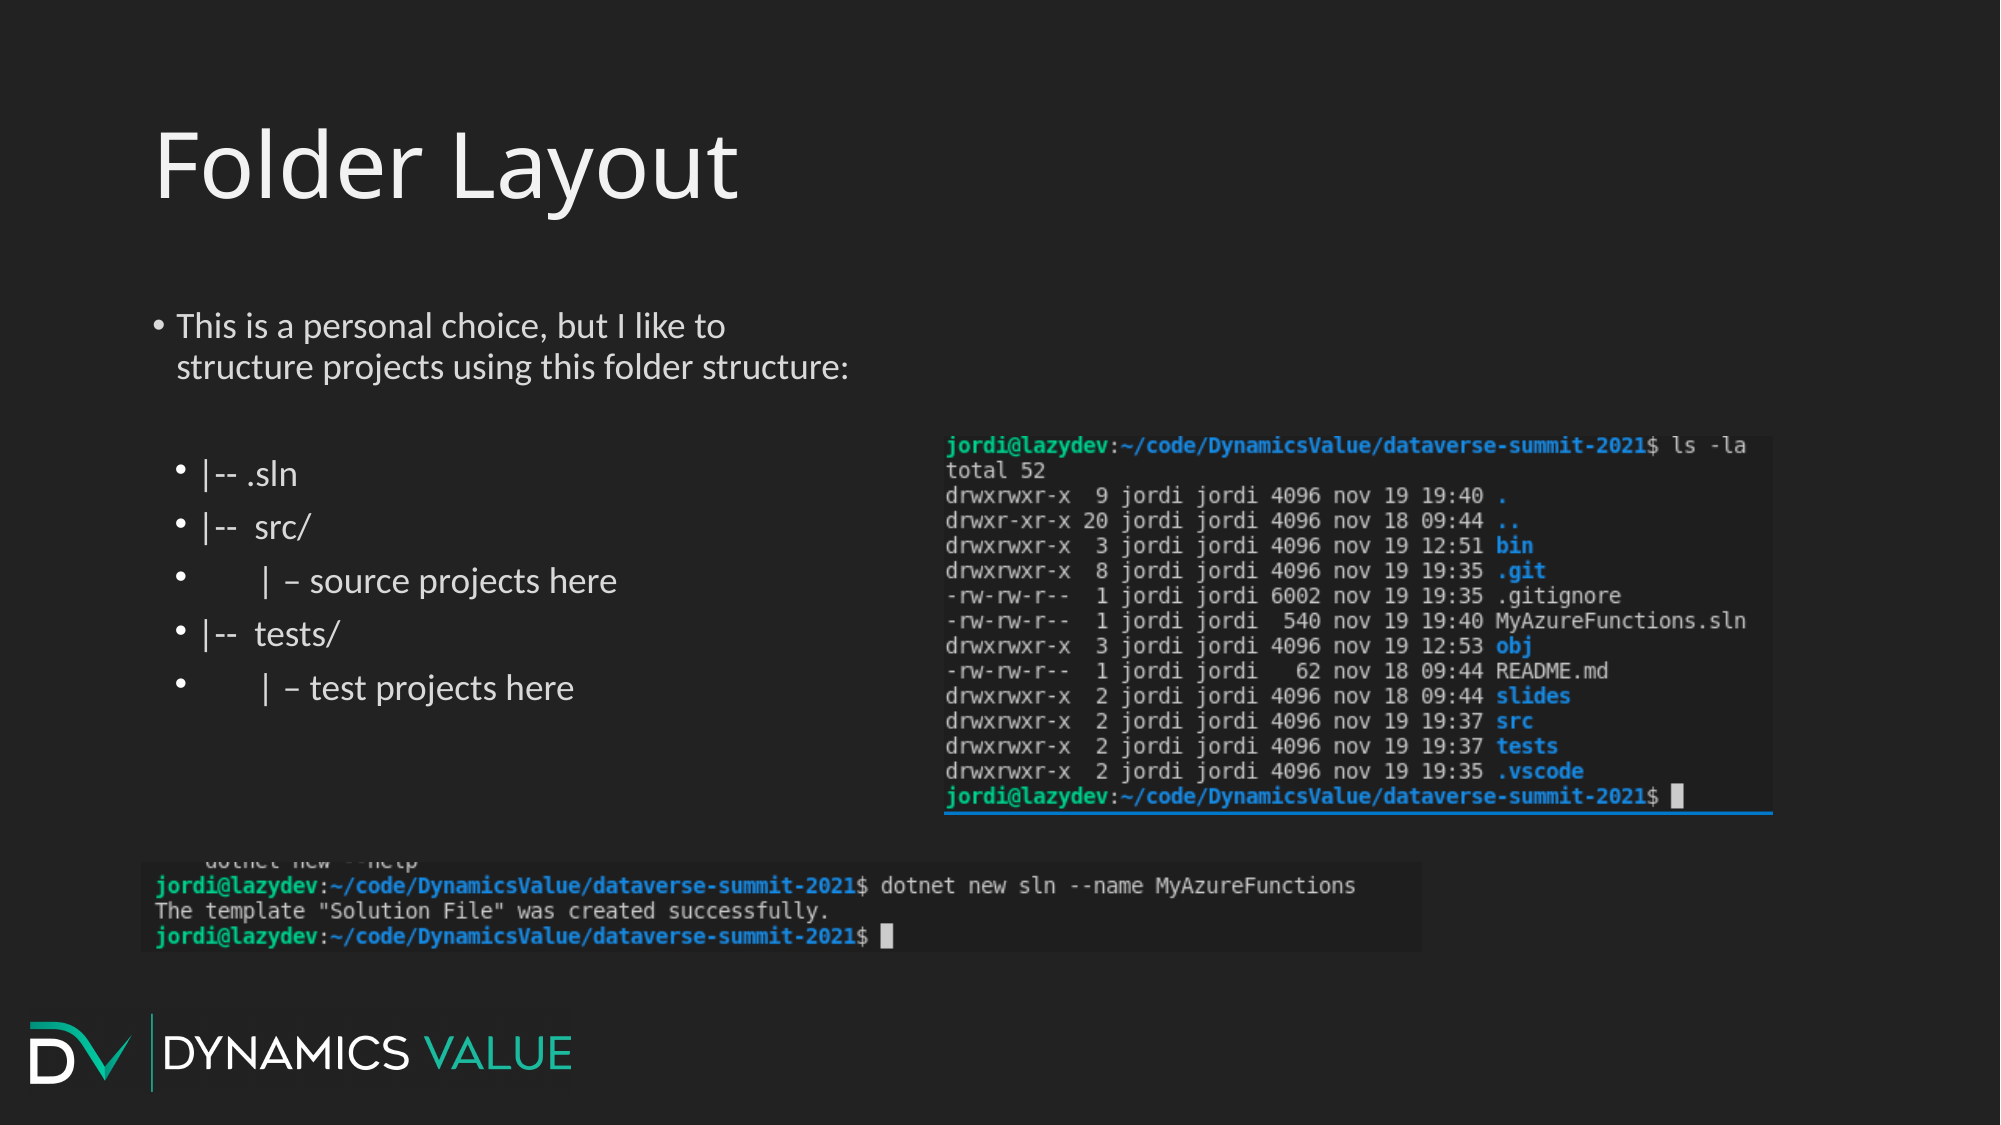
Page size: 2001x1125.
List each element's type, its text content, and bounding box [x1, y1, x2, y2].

picture [29, 1008, 571, 1095]
picture [944, 436, 1773, 815]
picture [141, 862, 1422, 952]
text_box This is a personal choice, but I like to structure projects using this folder structure: |-- .sln |-- src/ | – source projects here |-- tests/ | – test projects here [137, 299, 886, 721]
text_box Folder Layout [137, 59, 1863, 277]
